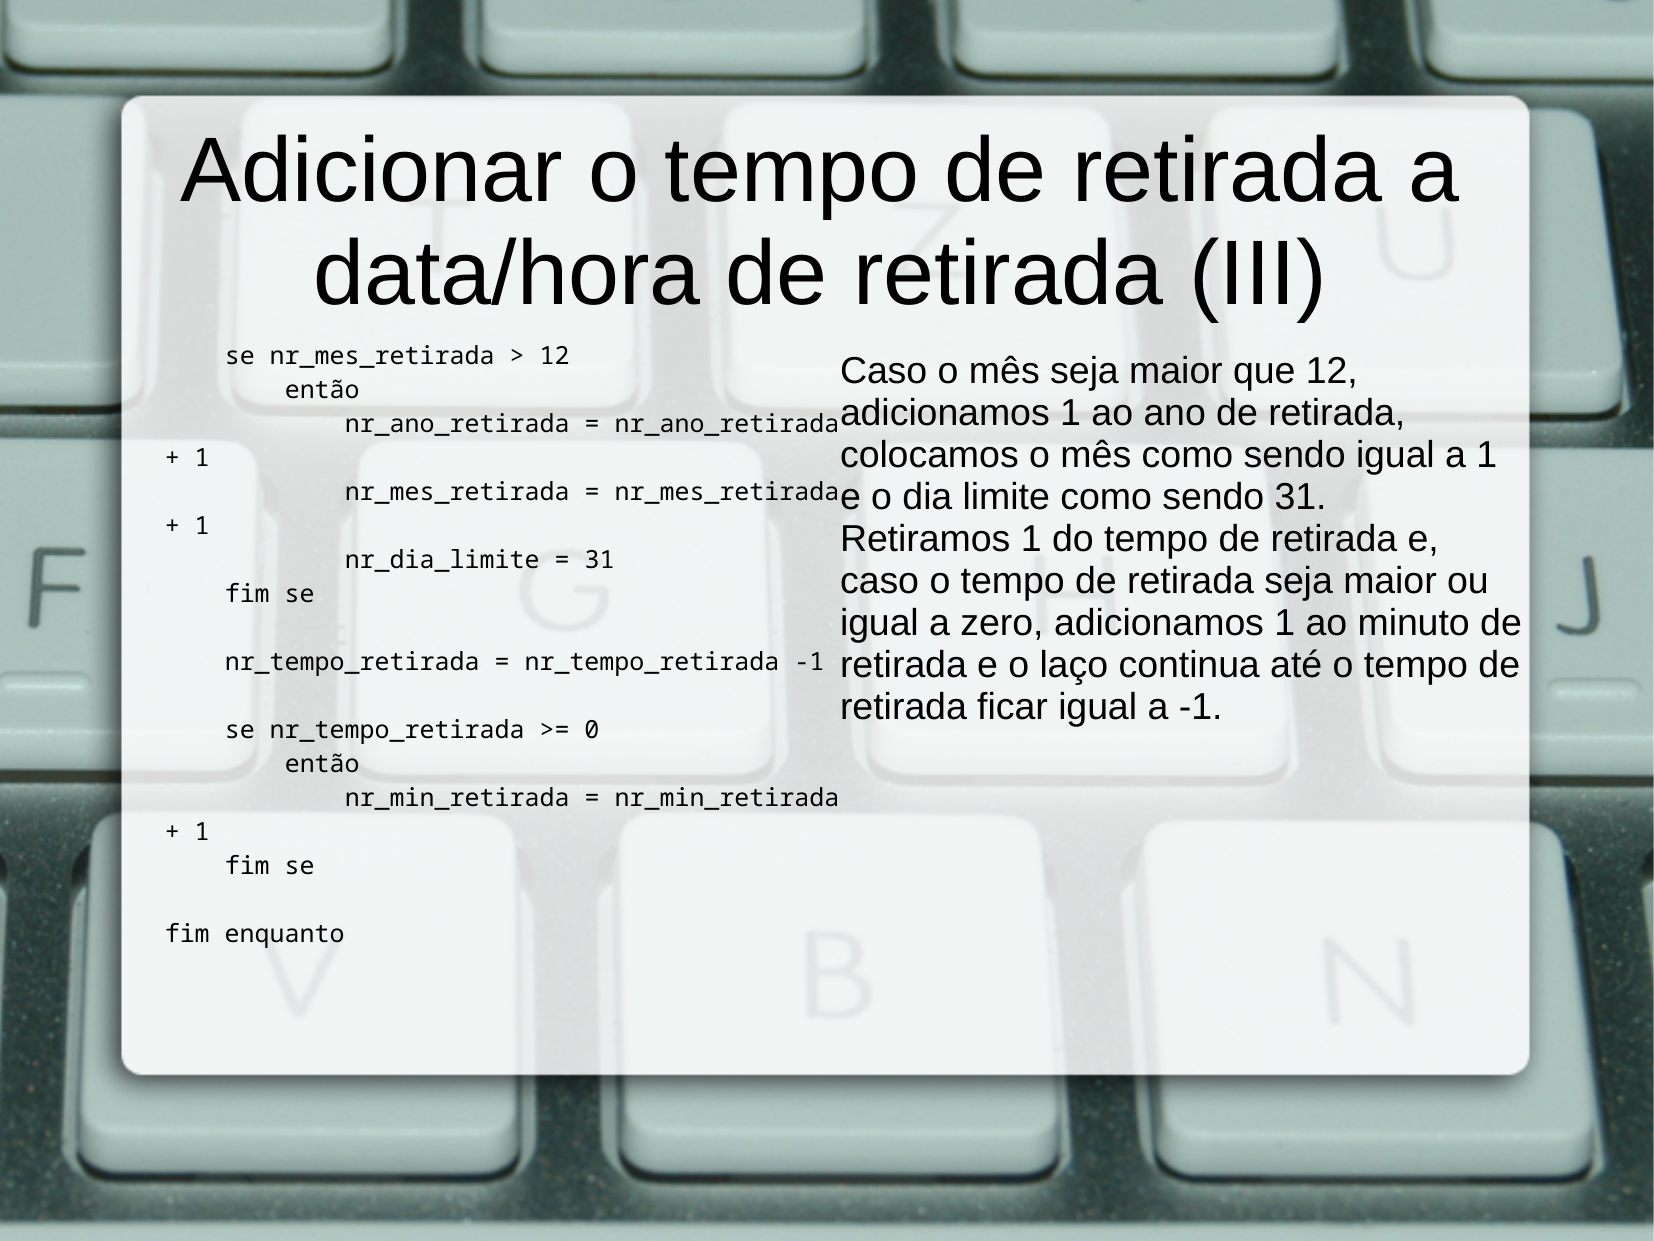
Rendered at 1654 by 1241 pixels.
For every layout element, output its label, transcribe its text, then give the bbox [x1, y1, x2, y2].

text_box Caso o mês seja maior que 12, adicionamos 1 ao ano de retirada, colocamos o mês como sendo igual a 1 e o dia limite como sendo 31. Retiramos 1 do tempo de retirada e, caso o tempo de retirada seja maior ou igual a zero, adicionamos 1 ao minuto de retirada e o laço continua até o tempo de retirada ficar igual a -1. [825, 342, 1538, 736]
picture [0, 0, 1654, 1241]
text_box se nr_mes_retirada > 12 então nr_ano_retirada = nr_ano_retirada + 1 nr_mes_retirada = nr_mes_retirada + 1 nr_dia_limite = 31 fim se nr_tempo_retirada = nr_tempo_retirada -1 se nr_tempo_retirada >= 0 então nr_min_retirada = nr_min_retirada + 1 fim se fim enquanto [150, 330, 863, 863]
title Adicionar o tempo de retirada a data/hora de retirada (III) [135, 118, 1506, 324]
